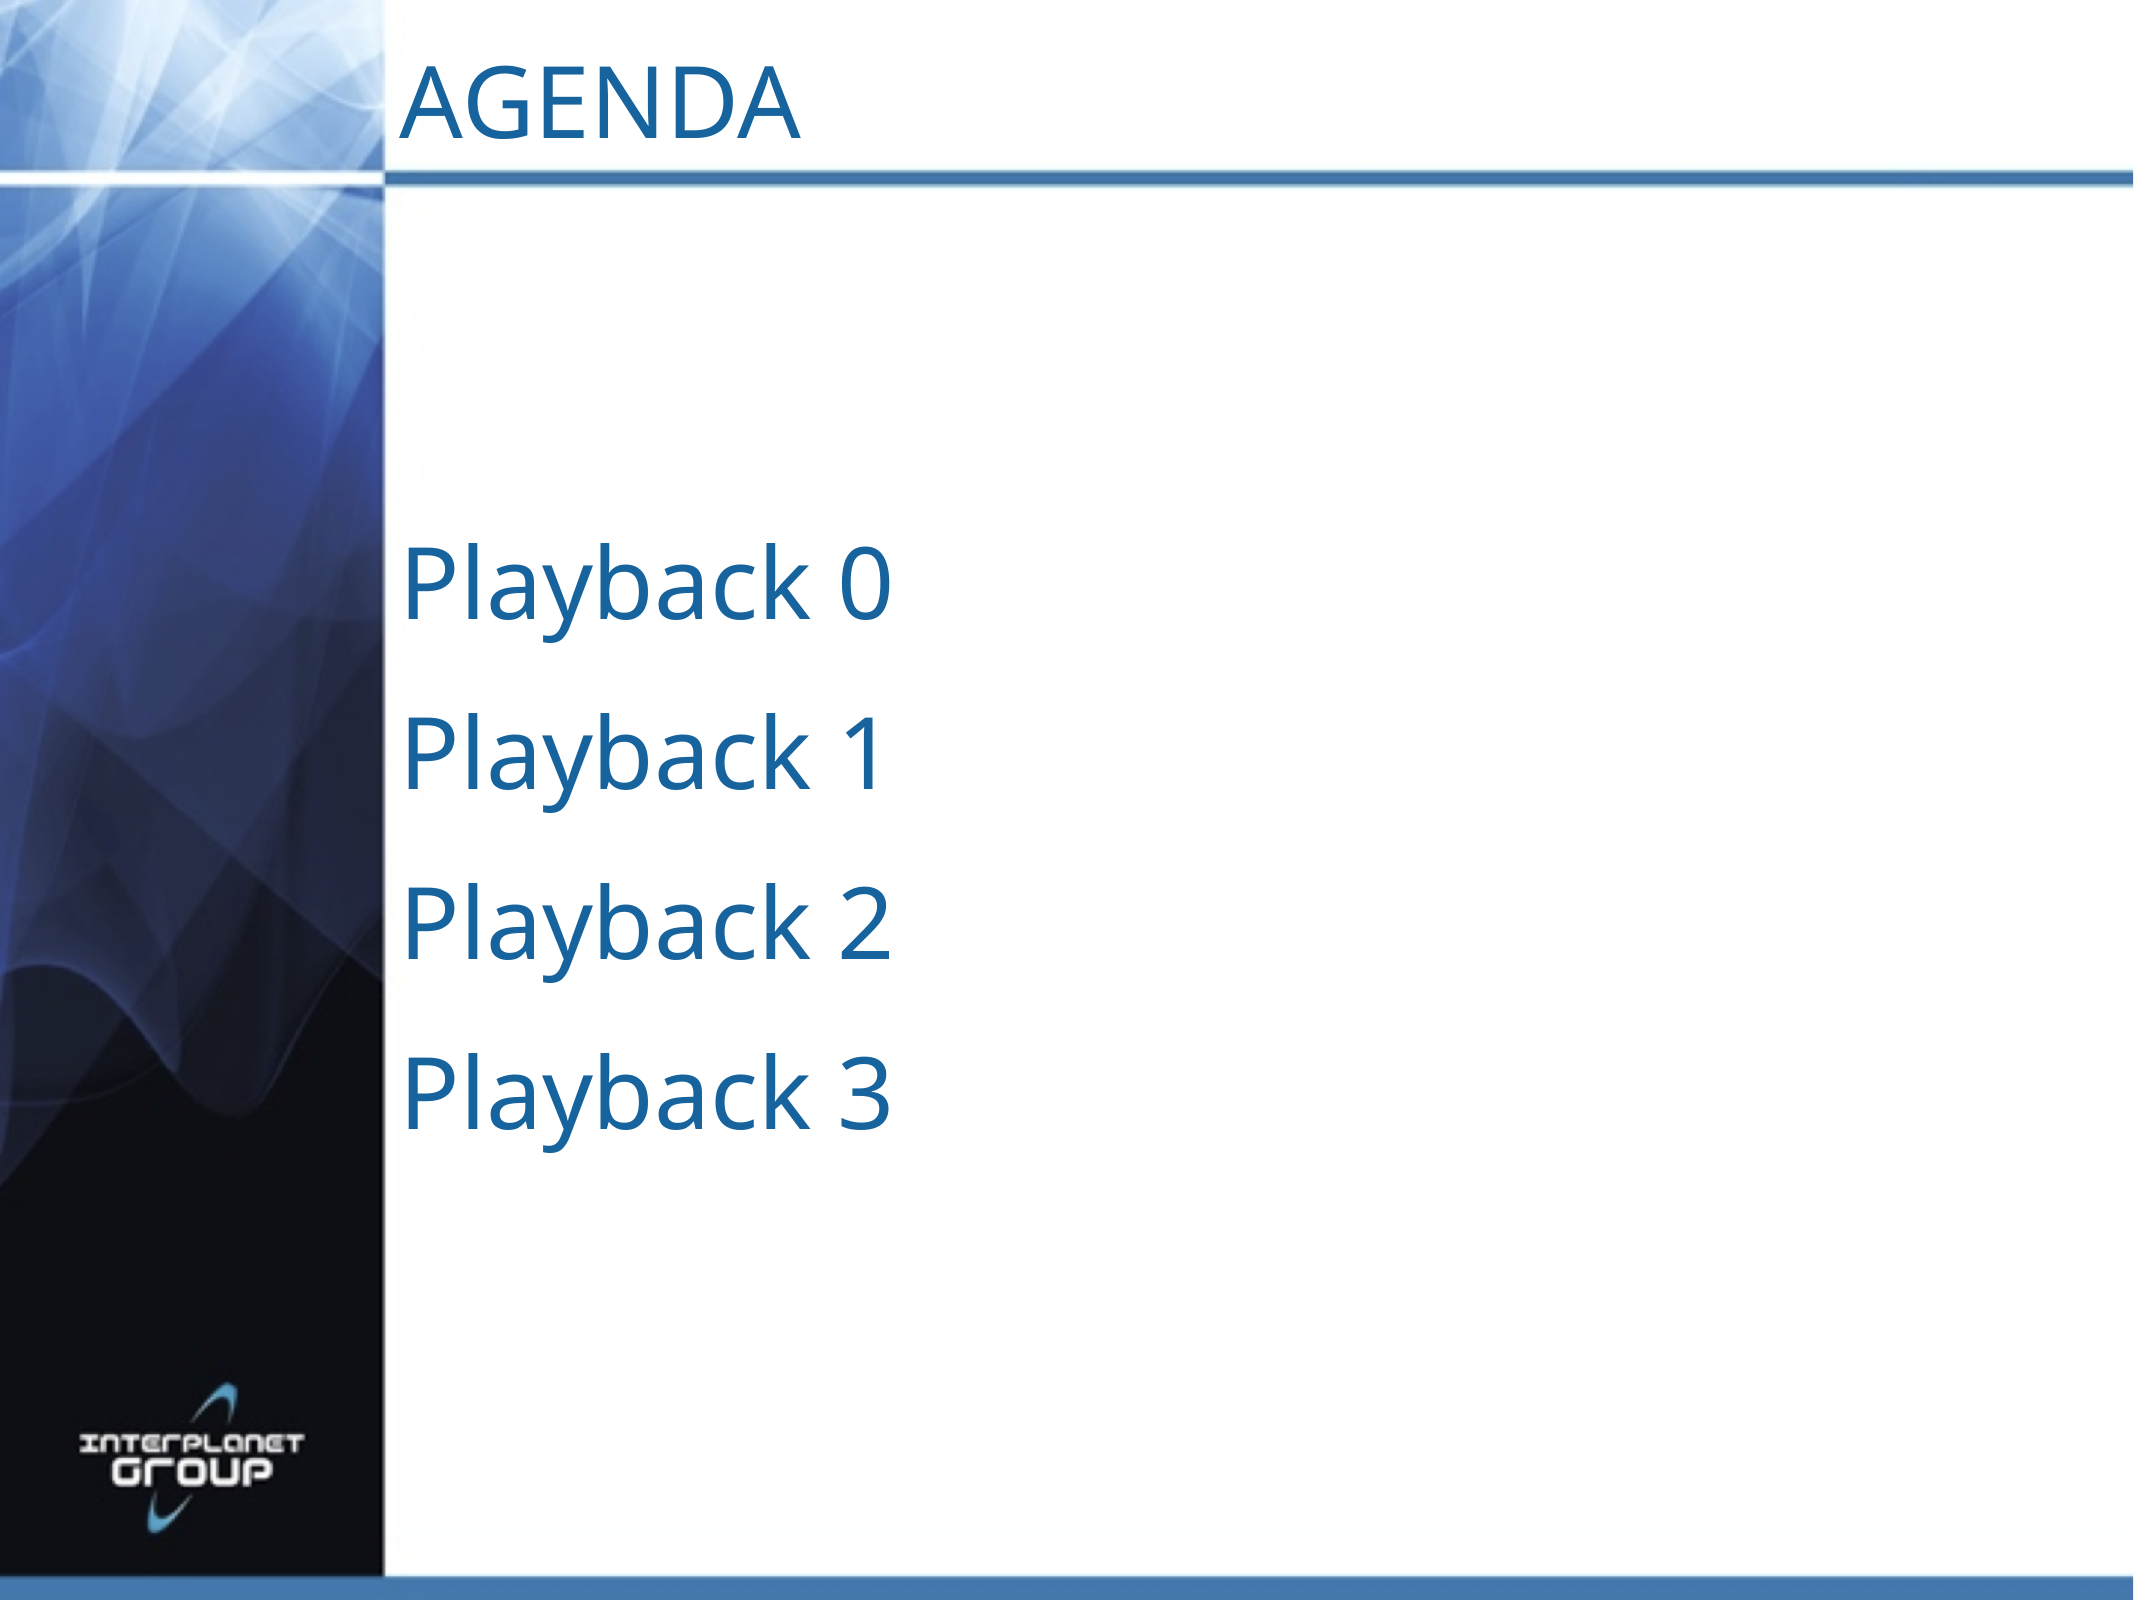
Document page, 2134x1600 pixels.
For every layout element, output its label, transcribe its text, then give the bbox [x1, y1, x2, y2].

title AGENDA [391, 0, 2109, 283]
list Playback 0 Playback 1 Playback 2 Playback 3 [391, 283, 2109, 1501]
picture [0, 0, 2134, 1600]
